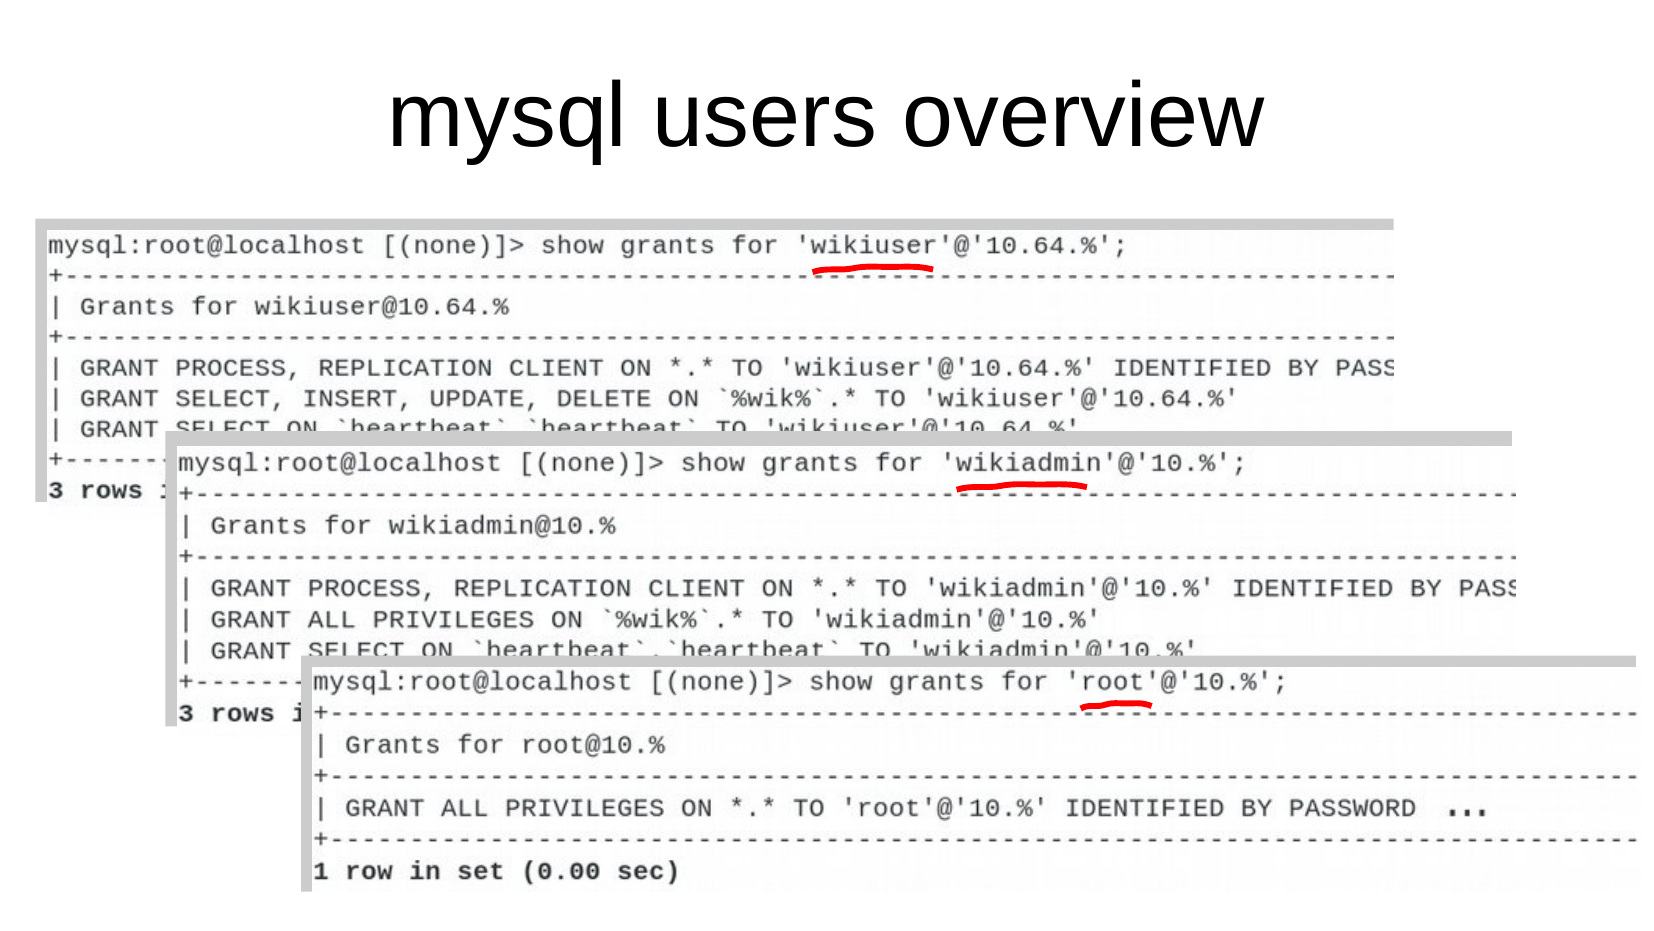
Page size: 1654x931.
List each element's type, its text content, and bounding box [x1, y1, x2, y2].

title mysql users overview [82, 37, 1571, 193]
picture [47, 230, 1394, 519]
text_box [35, 218, 1394, 502]
text_box [301, 655, 1636, 892]
picture [177, 446, 1516, 739]
text_box [165, 431, 1512, 727]
picture [312, 667, 1642, 892]
